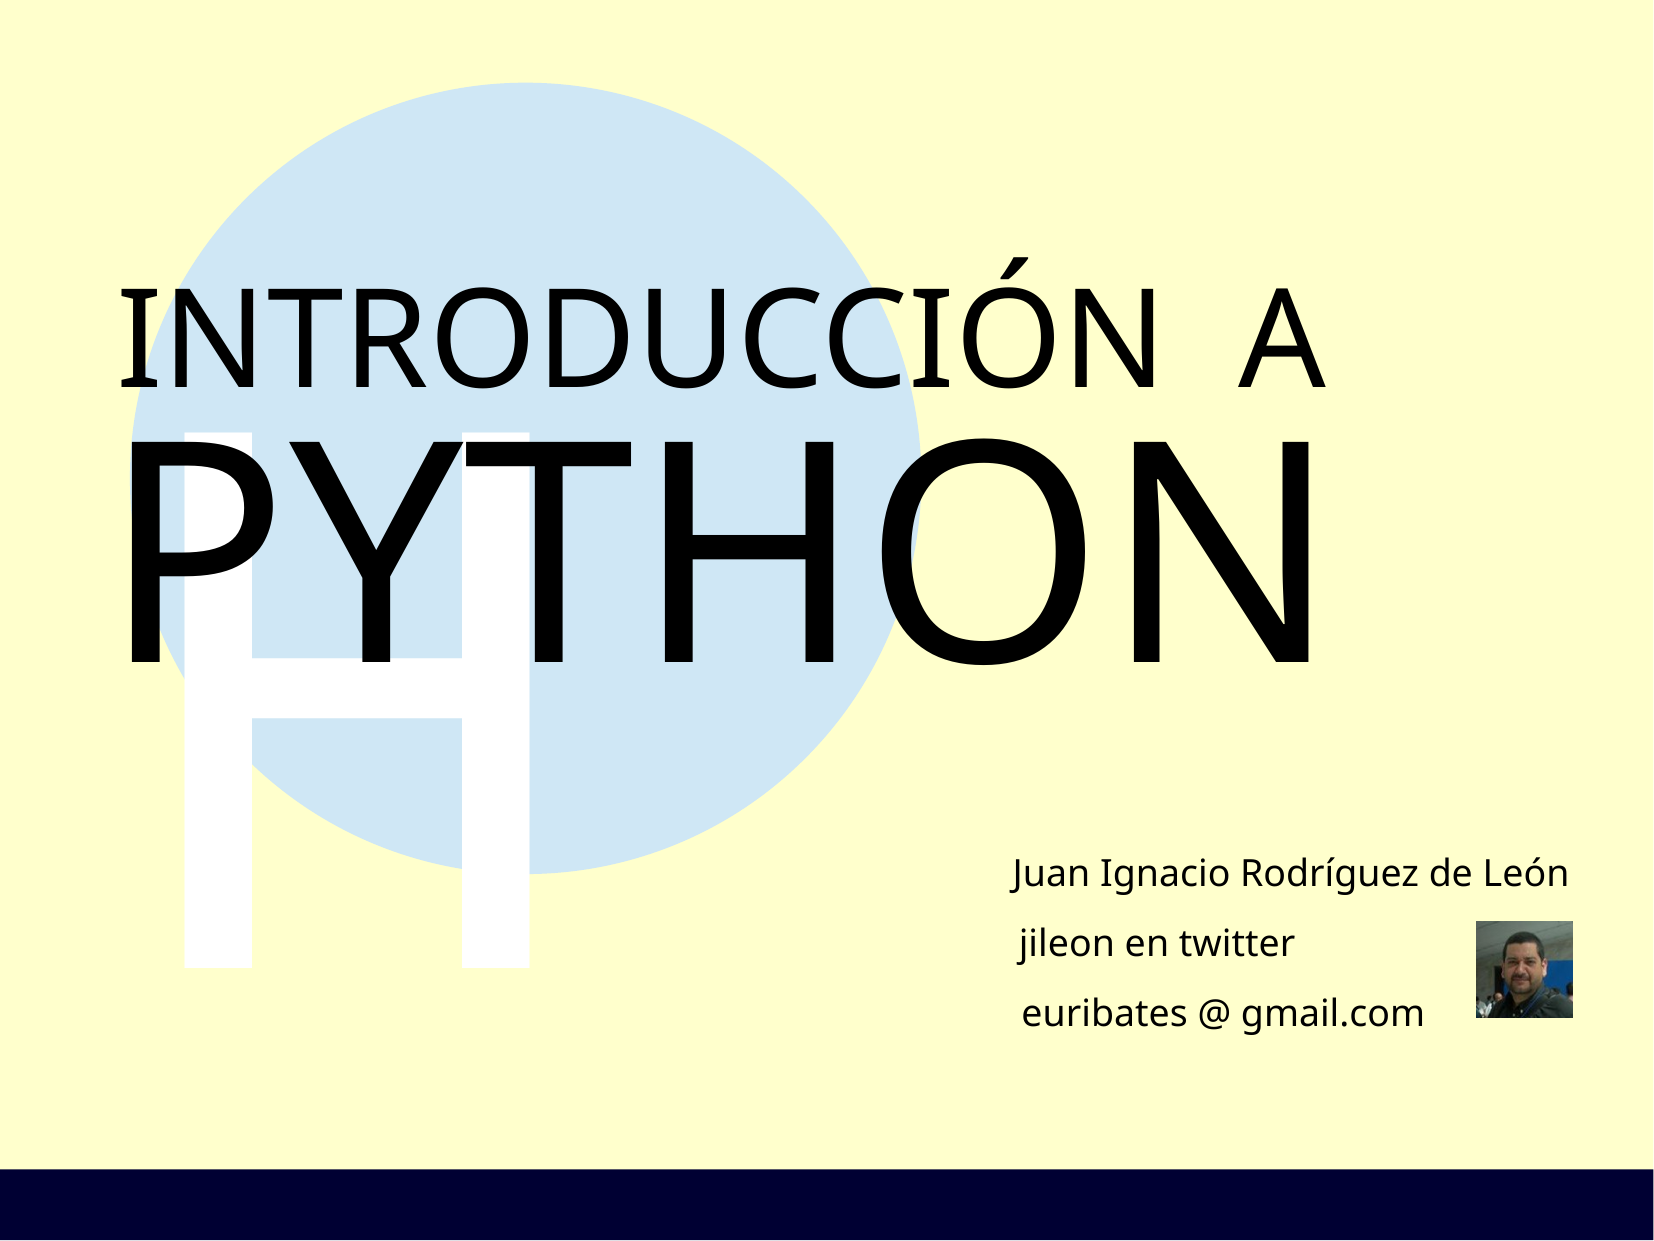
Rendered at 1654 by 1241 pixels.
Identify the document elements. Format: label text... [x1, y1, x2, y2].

text_box euribates @ gmail.com [1006, 979, 1422, 1040]
picture [1476, 921, 1573, 1018]
text_box H [118, 711, 981, 916]
text_box INTRODUCCIÓN A [101, 233, 1359, 325]
text_box jileon en twitter [1003, 909, 1305, 970]
text_box PYTHON [87, 325, 1419, 711]
text_box H [118, 159, 981, 233]
text_box [292, 82, 760, 159]
text_box Juan Ignacio Rodríguez de León [998, 838, 1583, 899]
